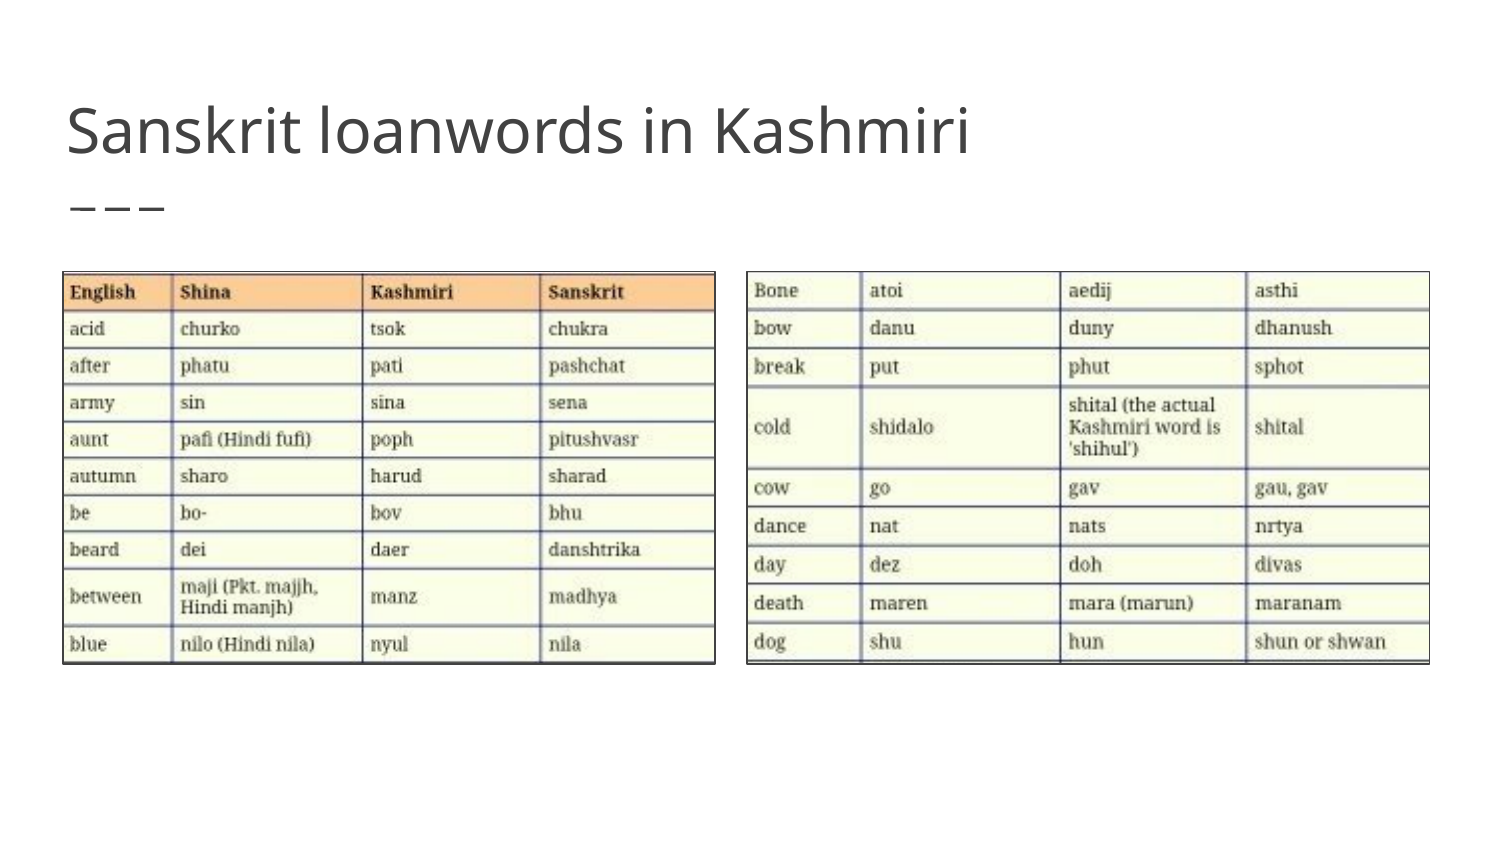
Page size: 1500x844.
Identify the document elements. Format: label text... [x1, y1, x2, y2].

picture [63, 272, 715, 664]
picture [747, 272, 1429, 664]
title Sanskrit loanwords in Kashmiri [51, 61, 1449, 182]
